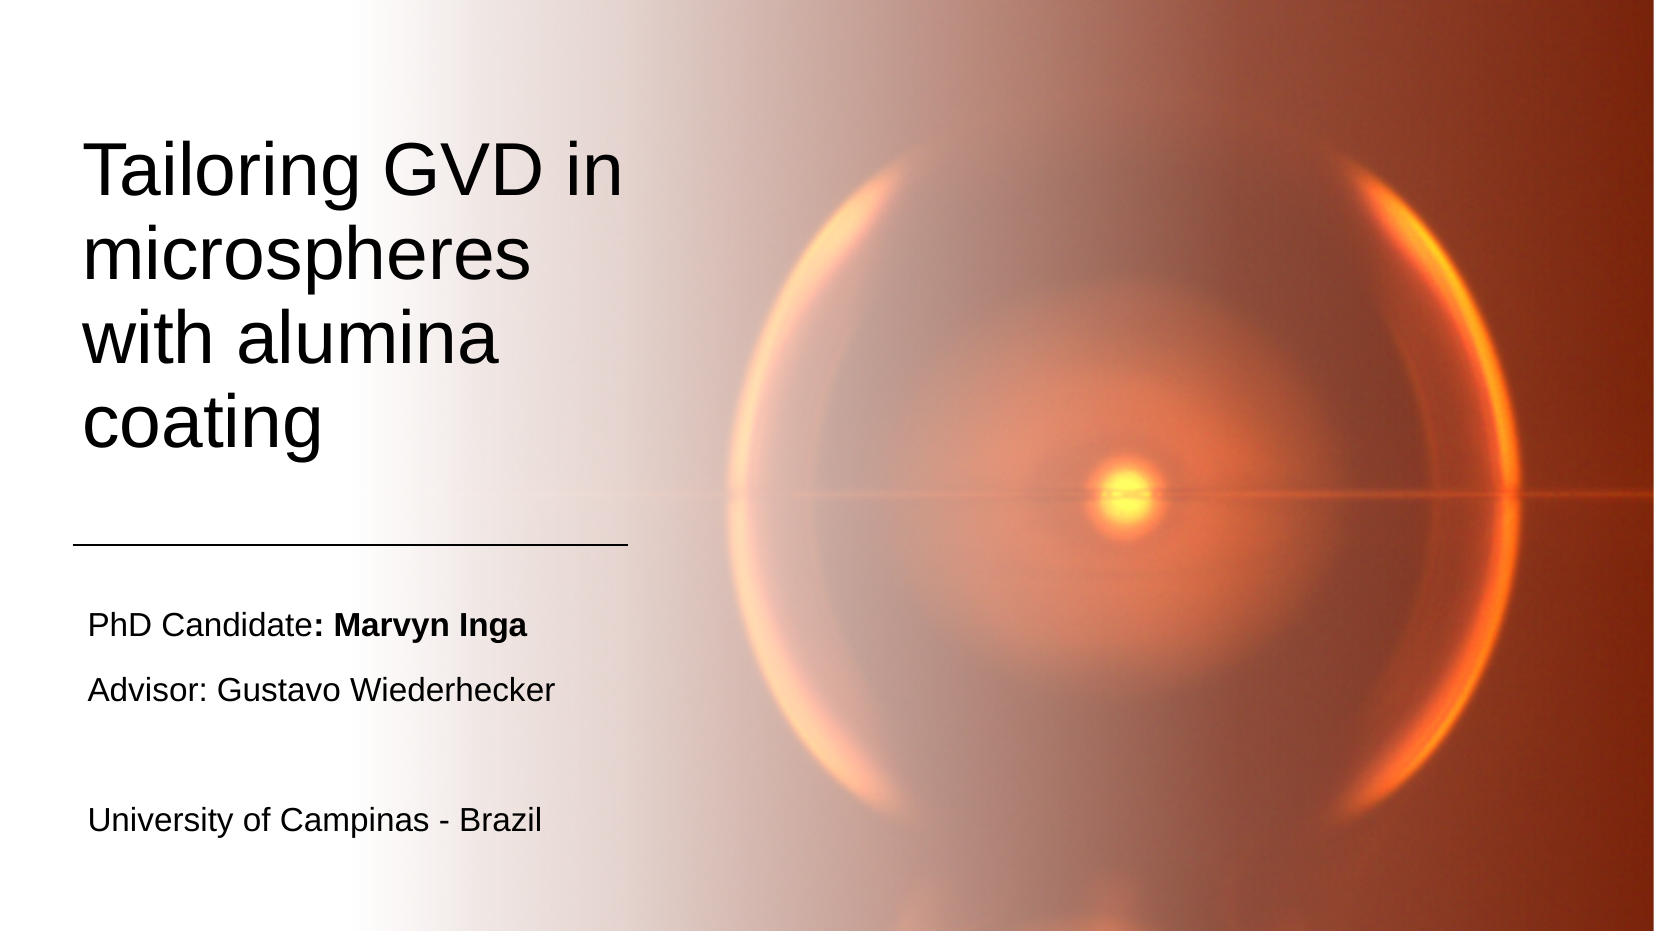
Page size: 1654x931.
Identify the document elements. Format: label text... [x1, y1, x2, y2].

title Tailoring GVD in microspheres with alumina coating [82, 118, 673, 473]
text_box PhD Candidate: Marvyn Inga Advisor: Gustavo Wiederhecker University of Campinas - Brazil [72, 592, 616, 867]
picture [0, 0, 1654, 931]
